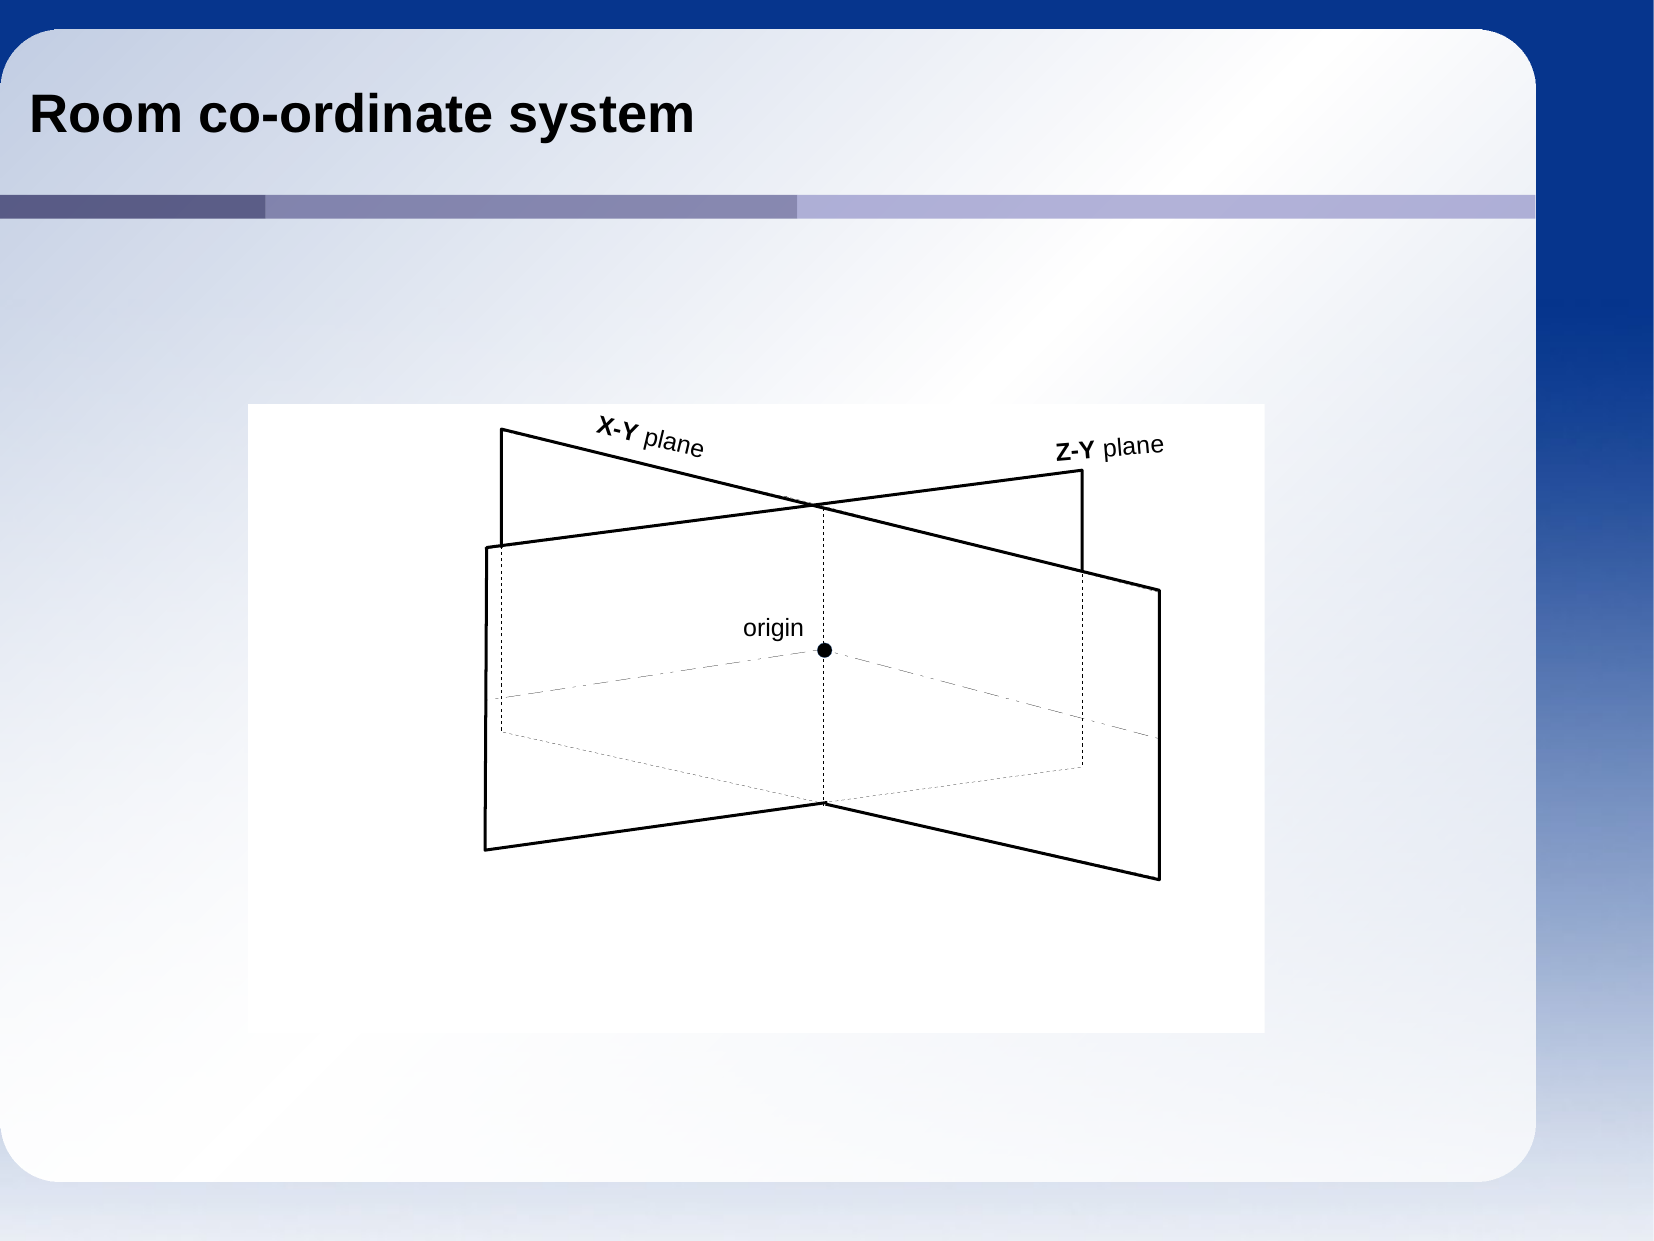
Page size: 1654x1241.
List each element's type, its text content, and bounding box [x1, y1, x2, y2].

title Room co-ordinate system [29, 49, 1506, 178]
chart [248, 404, 1265, 1034]
picture [0, 0, 1654, 1241]
